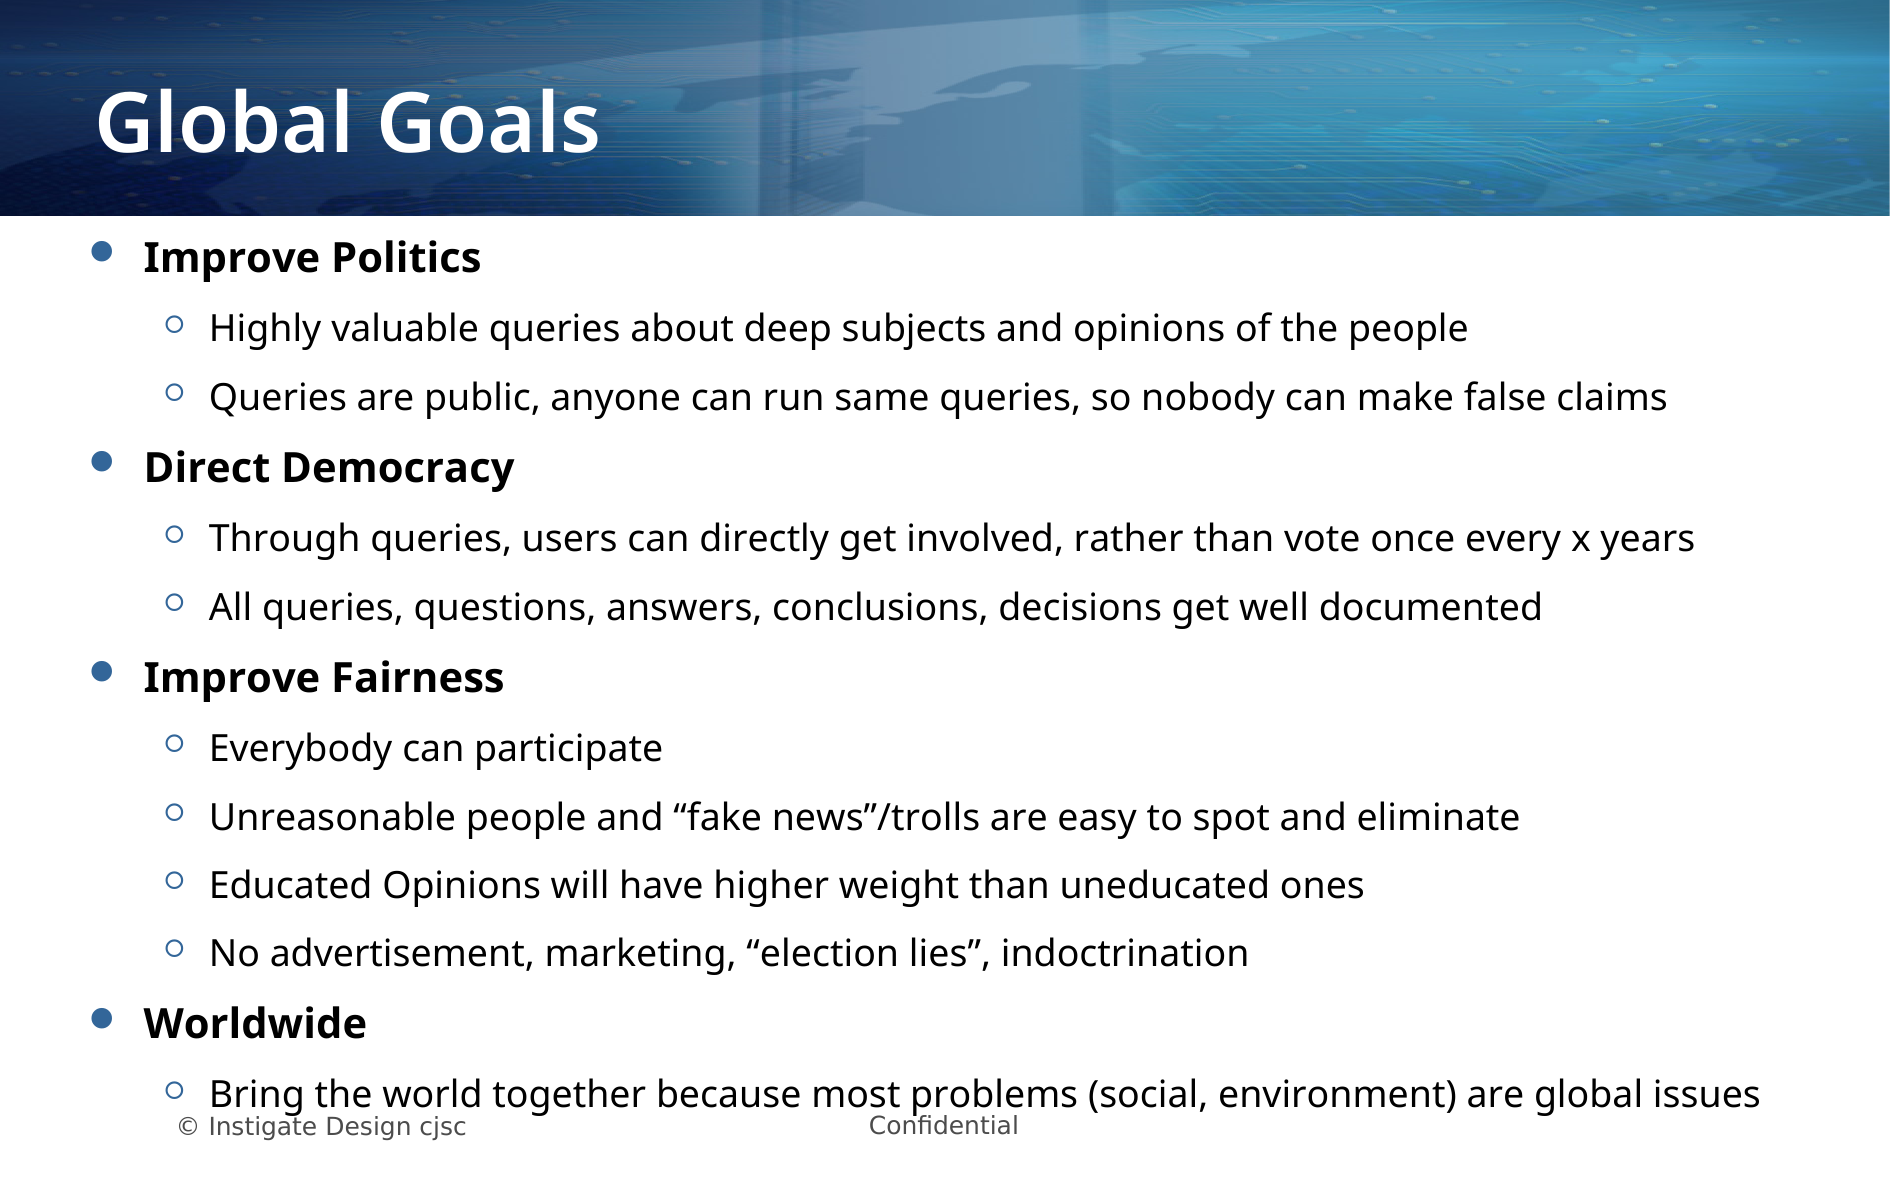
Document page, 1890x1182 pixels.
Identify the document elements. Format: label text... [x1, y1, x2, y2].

list Improve Politics Highly valuable queries about deep subjects and opinions of the people Queries are public, anyone can run same queries, so nobody can make false claims Direct Democracy Through queries, users can directly get involved, rather than vote once every x years All queries, questions, answers, conclusions, decisions get well documented Improve Fairness Everybody can participate Unreasonable people and “fake news”/trolls are easy to spot and eliminate Educated Opinions will have higher weight than uneducated ones No advertisement, marketing, “election lies”, indoctrination Worldwide Bring the world together because most problems (social, environment) are global issues [88, 228, 1788, 1121]
picture [0, 0, 1890, 216]
title Global Goals [94, 35, 1793, 205]
